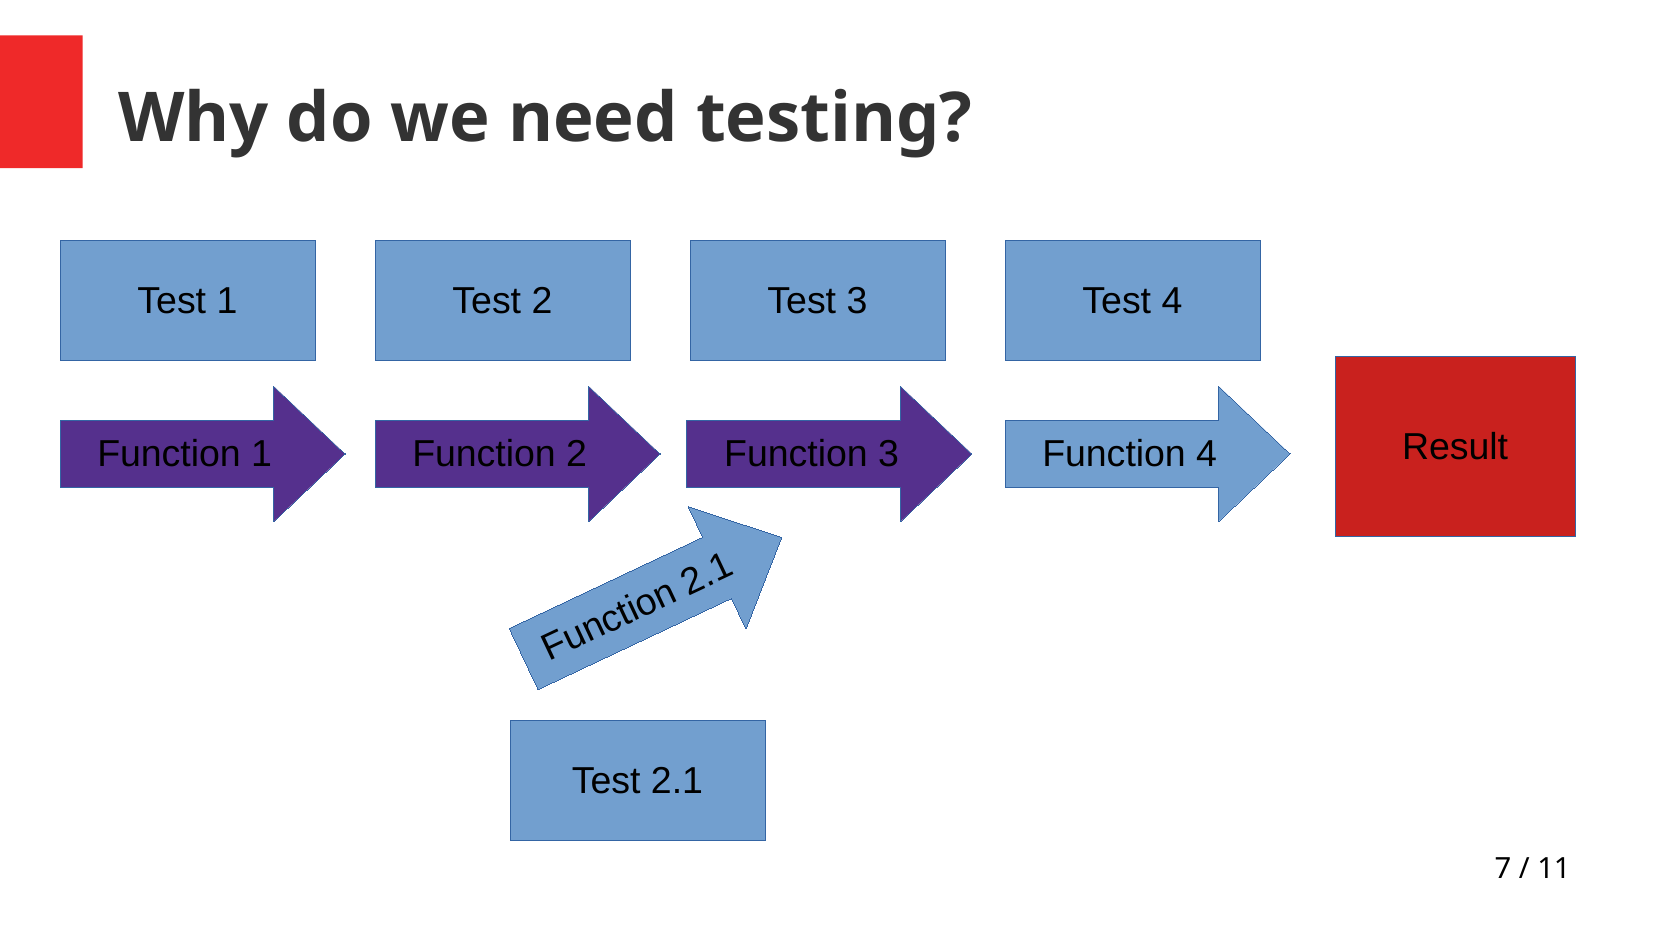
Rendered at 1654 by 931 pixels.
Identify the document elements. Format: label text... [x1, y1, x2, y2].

text_box Function 2 [375, 386, 661, 522]
text_box Test 1 [60, 240, 316, 361]
text_box Function 2.1 [509, 506, 782, 690]
text_box Function 4 [1005, 386, 1291, 522]
title Why do we need testing? [118, 36, 1571, 193]
text_box Function 3 [686, 386, 972, 522]
text_box Result [1335, 356, 1576, 537]
text_box Test 2.1 [510, 720, 766, 841]
text_box Function 1 [60, 386, 346, 522]
text_box Test 2 [375, 240, 631, 361]
text_box Test 4 [1005, 240, 1261, 361]
text_box Test 3 [690, 240, 946, 361]
